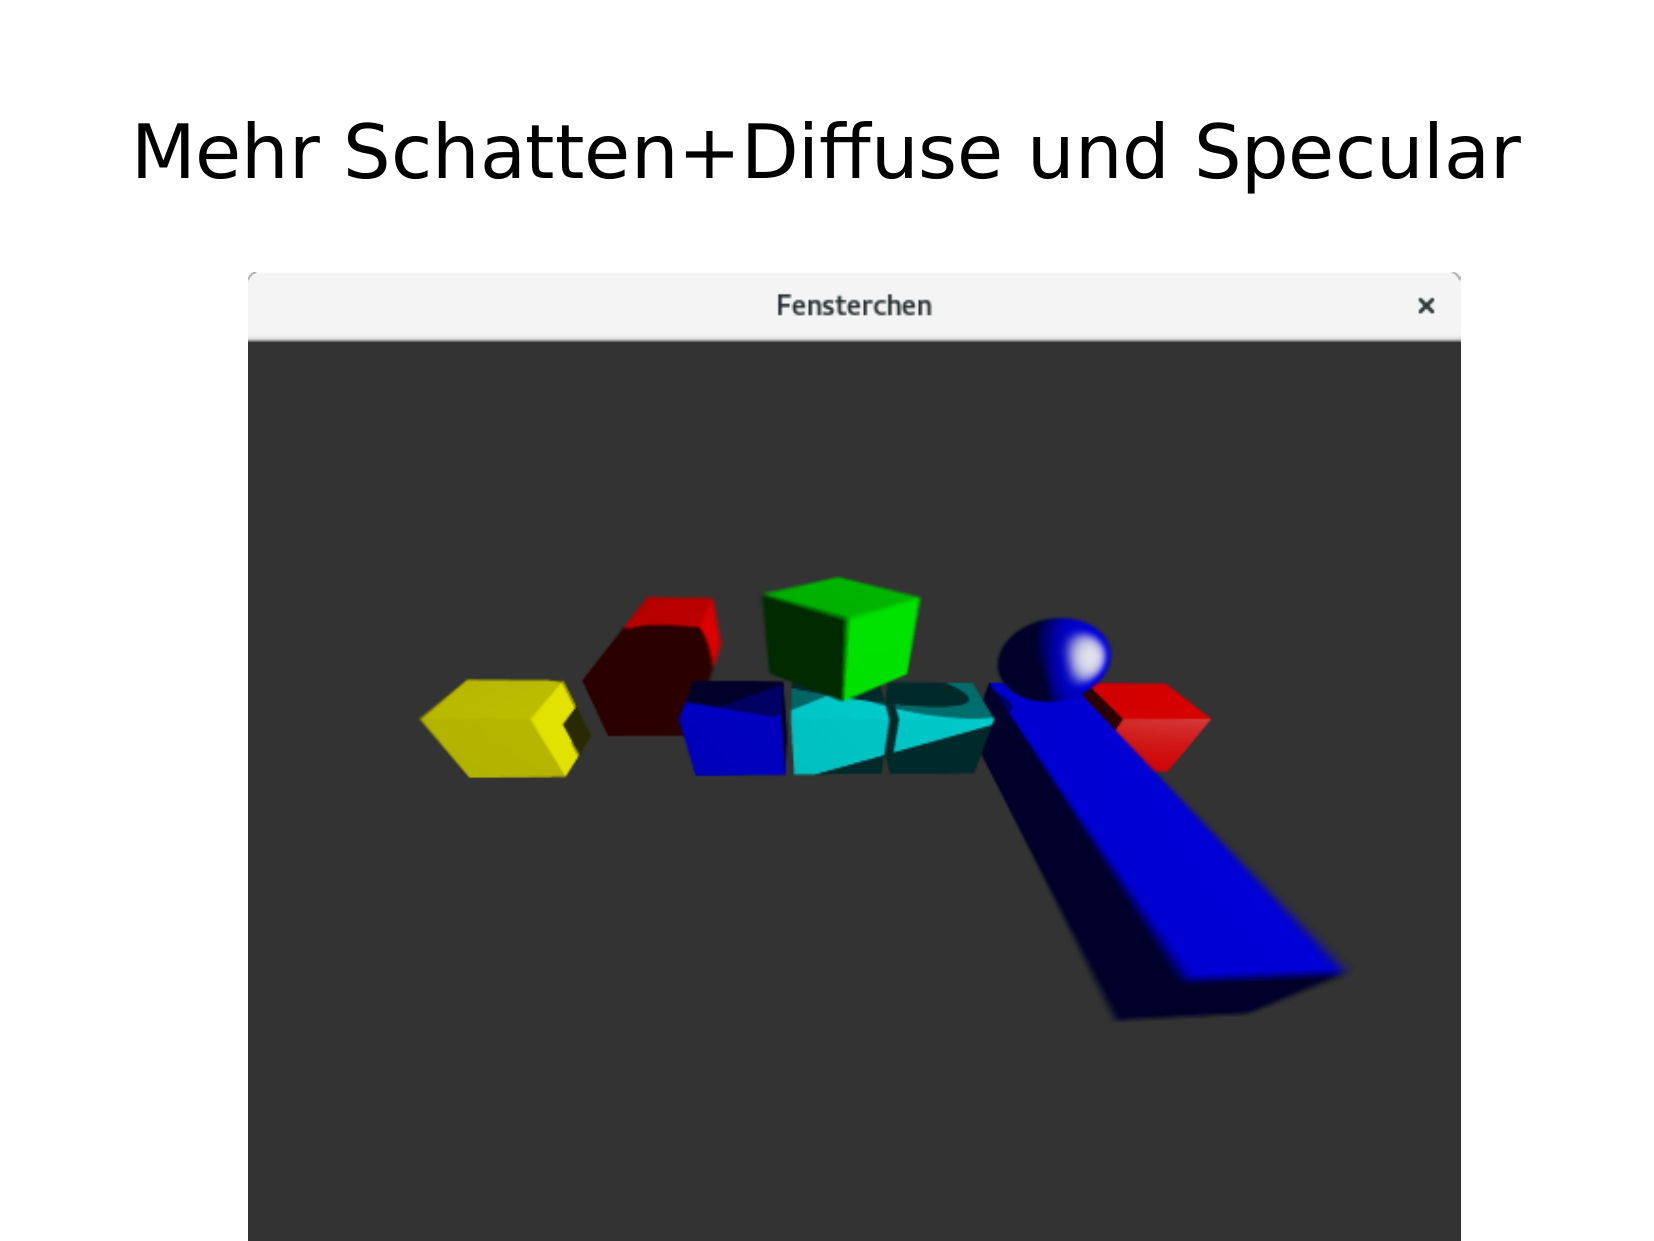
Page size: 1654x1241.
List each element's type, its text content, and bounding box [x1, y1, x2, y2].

picture [248, 272, 1461, 1241]
title Mehr Schatten+Diffuse und Specular [82, 49, 1571, 257]
